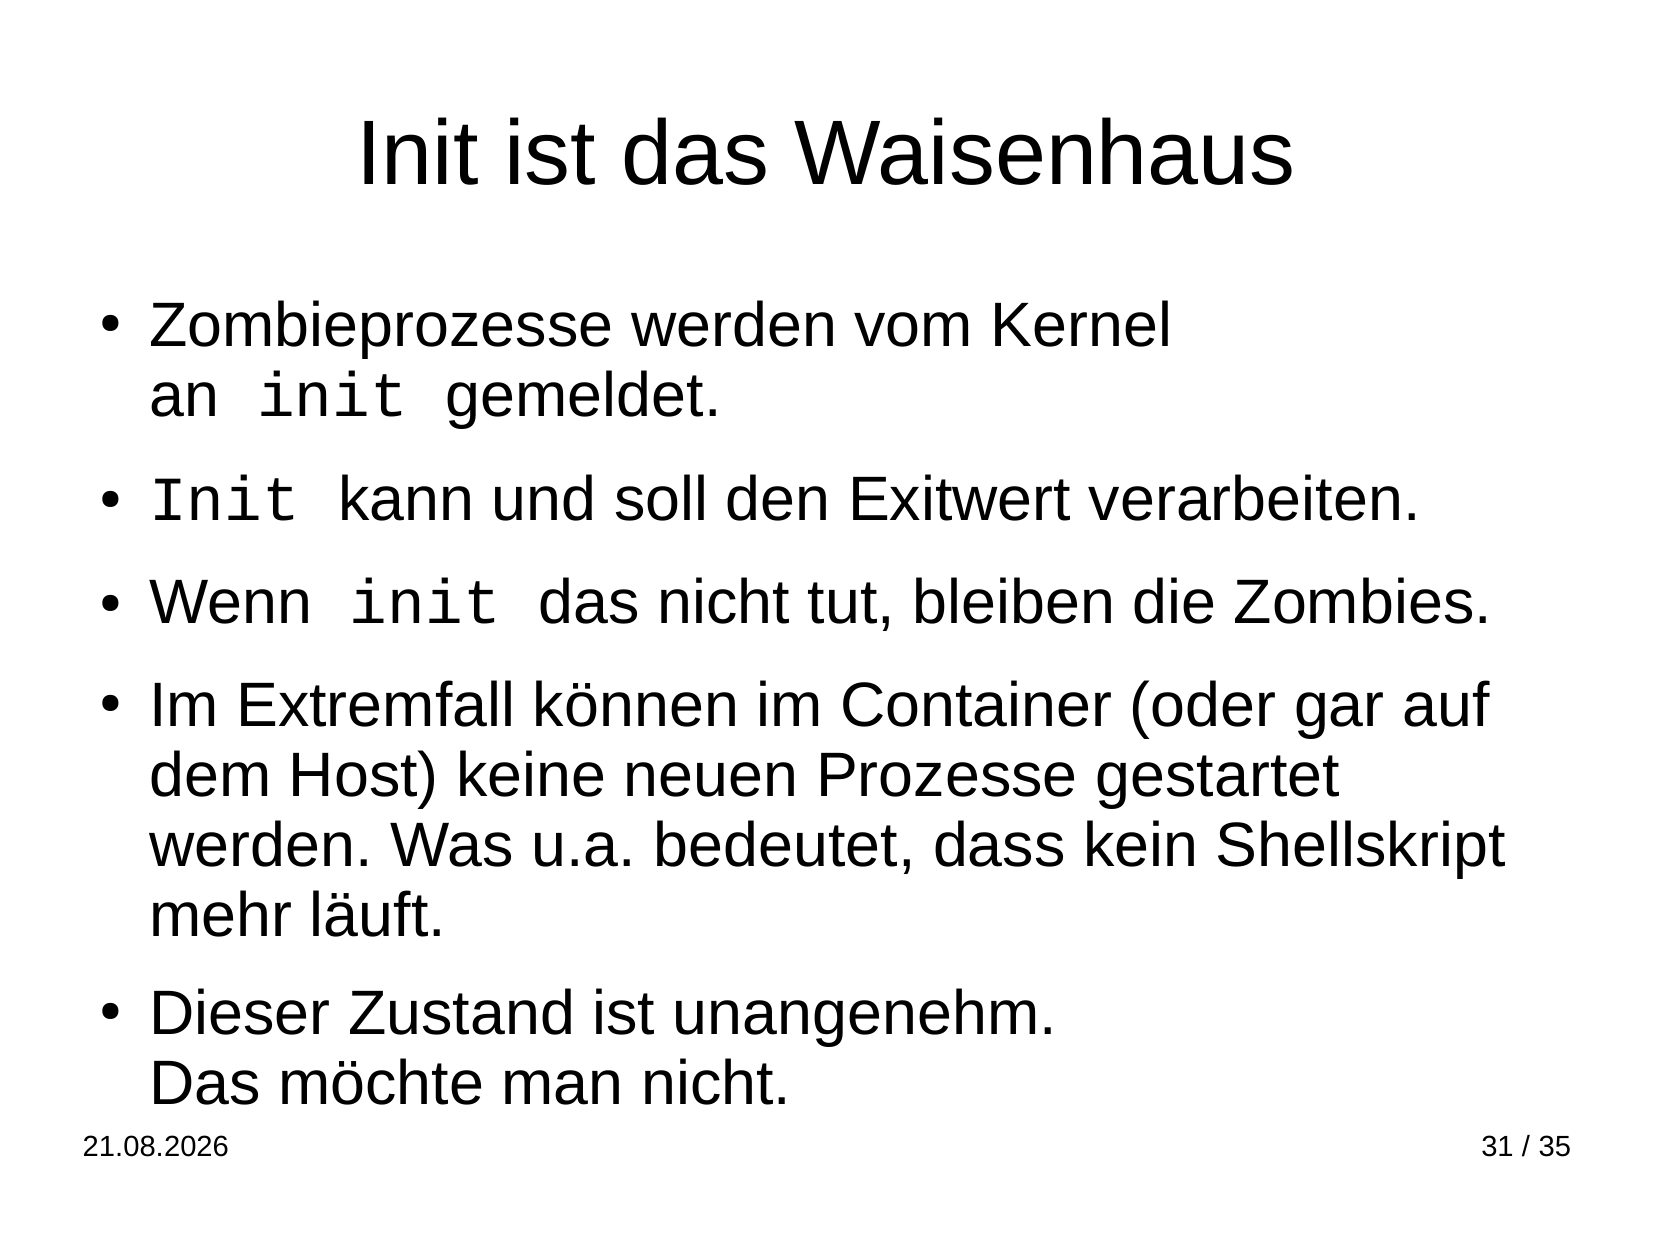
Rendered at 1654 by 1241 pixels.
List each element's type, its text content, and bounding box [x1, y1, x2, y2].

list Zombieprozesse werden vom Kernel an init gemeldet. Init kann und soll den Exitwert verarbeiten. Wenn init das nicht tut, bleiben die Zombies. Im Extremfall können im Container (oder gar auf dem Host) keine neuen Prozesse gestartet werden. Was u.a. bedeutet, dass kein Shellskript mehr läuft. Dieser Zustand ist unangenehm. Das möchte man nicht. [82, 290, 1571, 1123]
title Init ist das Waisenhaus [82, 49, 1571, 257]
